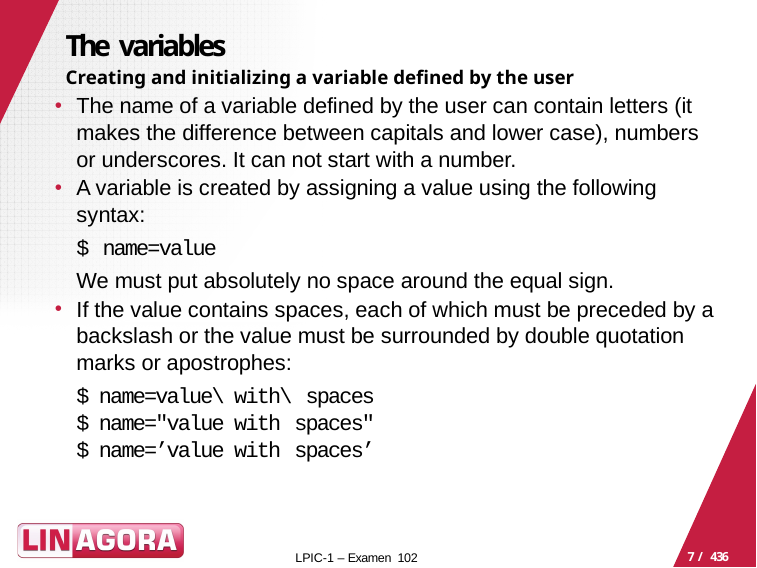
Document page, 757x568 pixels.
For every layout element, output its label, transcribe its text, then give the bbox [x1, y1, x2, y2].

text_box Creating and initializing a variable defined by the user The name of a variable defined by the user can contain letters (it makes the difference between capitals and lower case), numbers or underscores. It can not start with a number. A variable is created by assigning a value using the following syntax: $ name=value We must put absolutely no space around the equal sign. If the value contains spaces, each of which must be preceded by a backslash or the value must be surrounded by double quotation marks or apostrophes: $ name=value\ with\ spaces $ name="value with spaces" $ name=’value with spaces’ [52, 65, 717, 462]
text_box [17, 519, 184, 562]
picture [0, 0, 352, 352]
footer LPIC-1 – Examen 102 [293, 549, 420, 568]
title The variables [63, 26, 692, 62]
slide_number <numéro> / 436 [683, 549, 747, 568]
